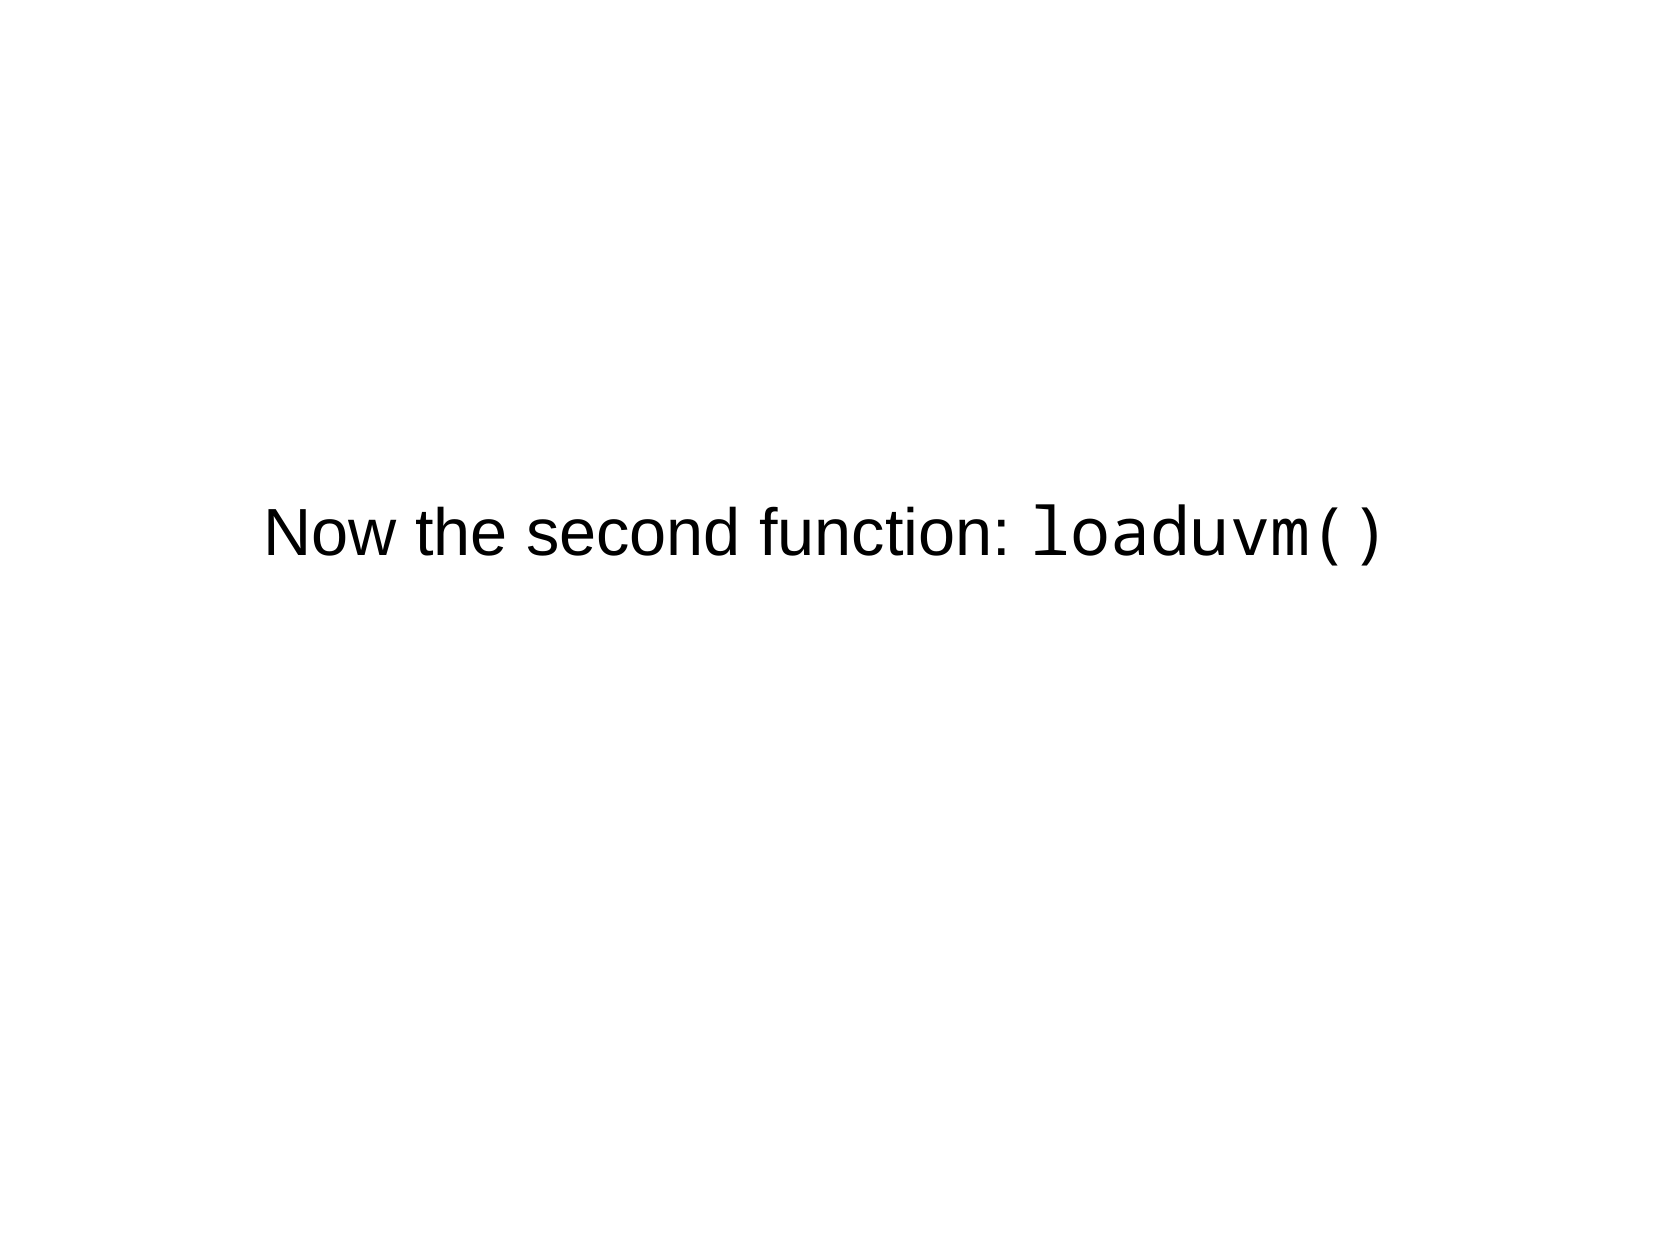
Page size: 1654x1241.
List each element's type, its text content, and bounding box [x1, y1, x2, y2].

subtitle Now the second function: loaduvm() [82, 49, 1571, 1010]
